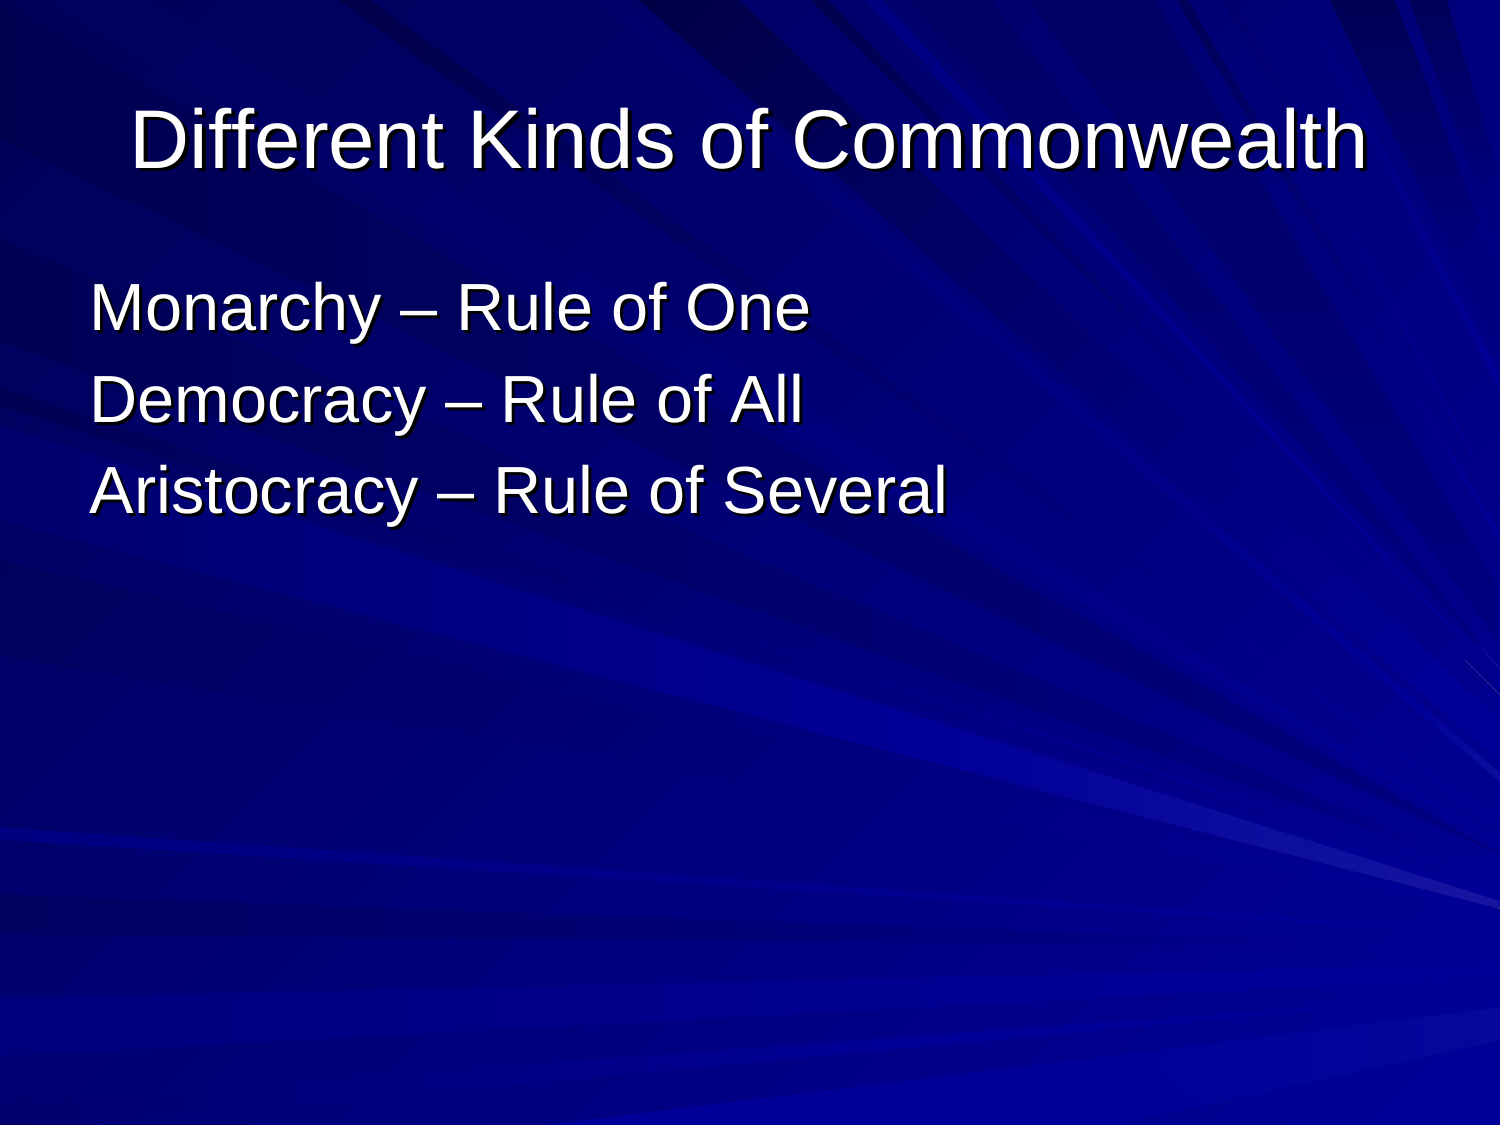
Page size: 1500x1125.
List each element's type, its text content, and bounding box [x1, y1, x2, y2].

list Monarchy – Rule of One Democracy – Rule of All Aristocracy – Rule of Several [75, 262, 1426, 1006]
title Different Kinds of Commonwealth [75, 45, 1426, 234]
